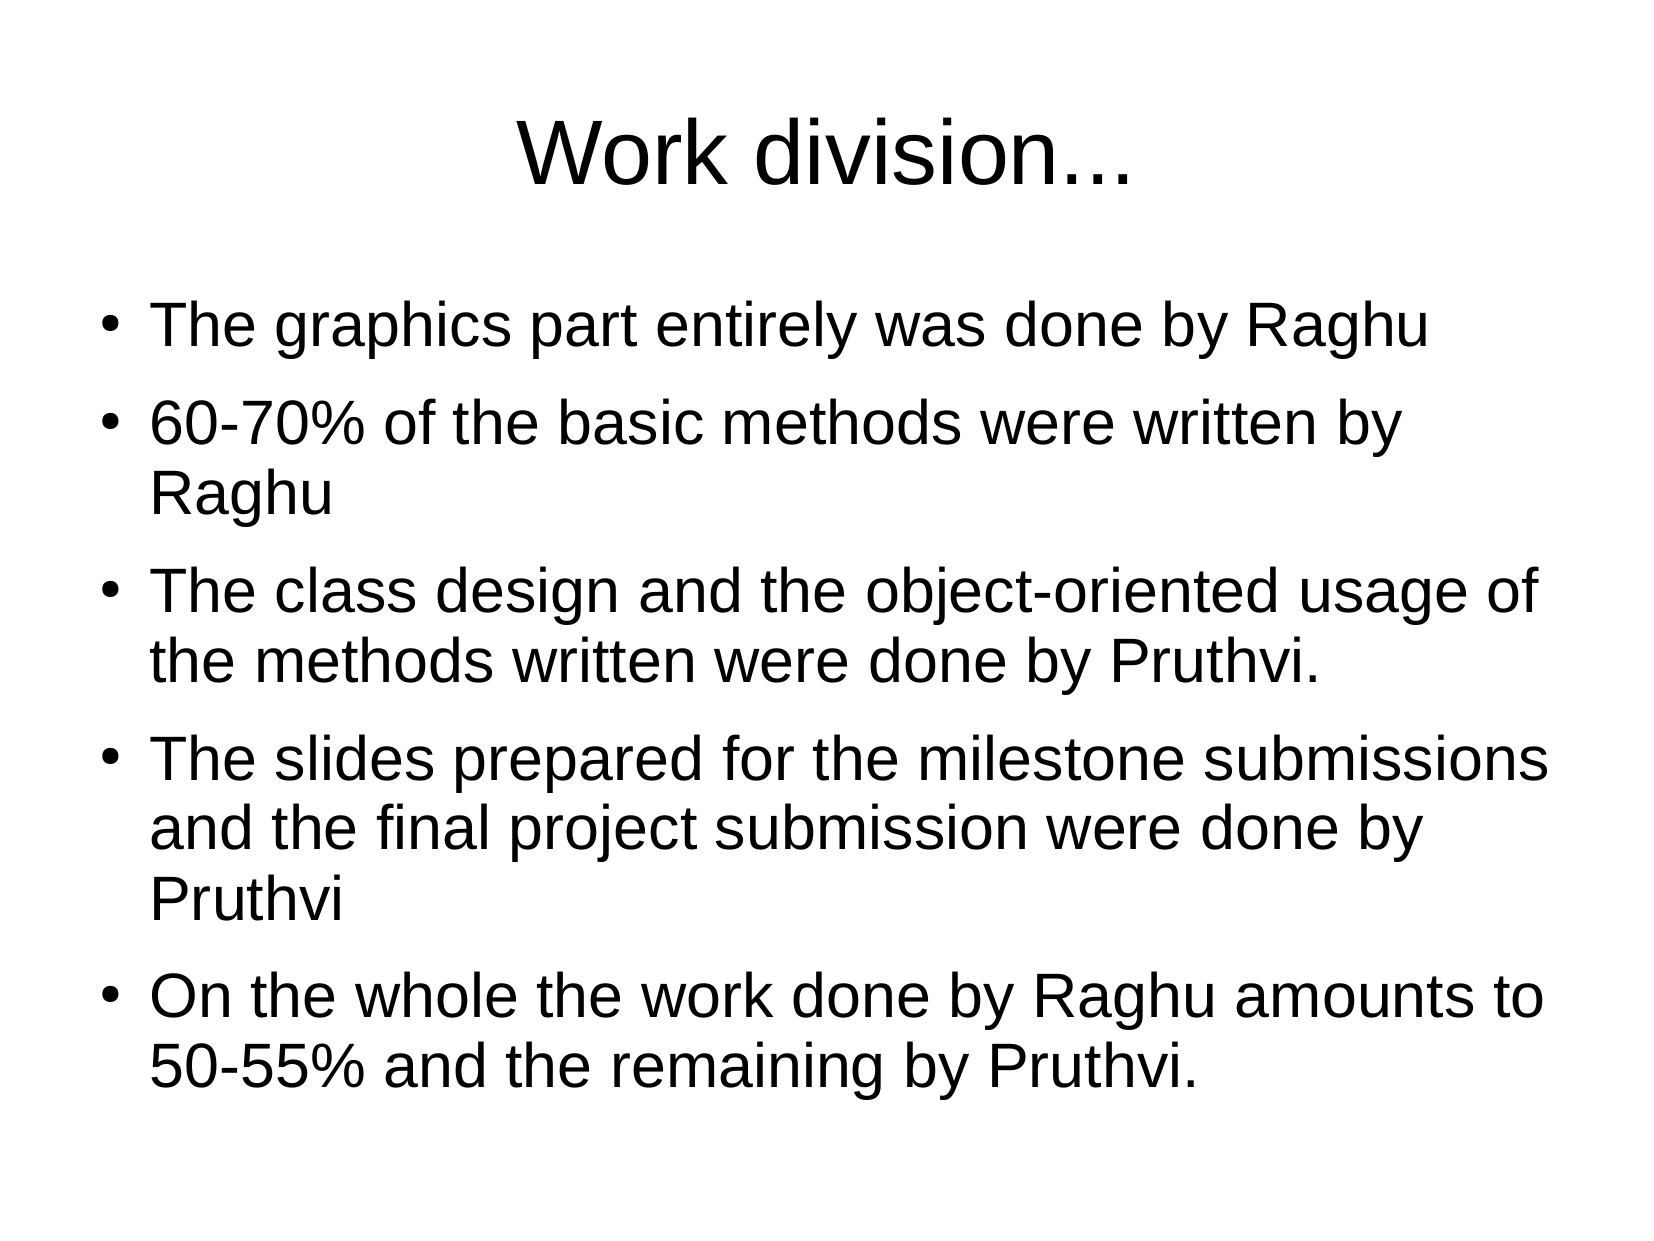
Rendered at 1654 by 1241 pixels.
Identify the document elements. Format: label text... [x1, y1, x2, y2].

list The graphics part entirely was done by Raghu 60-70% of the basic methods were written by Raghu The class design and the object-oriented usage of the methods written were done by Pruthvi. The slides prepared for the milestone submissions and the final project submission were done by Pruthvi On the whole the work done by Raghu amounts to 50-55% and the remaining by Pruthvi. [82, 290, 1571, 1109]
title Work division... [82, 49, 1571, 257]
